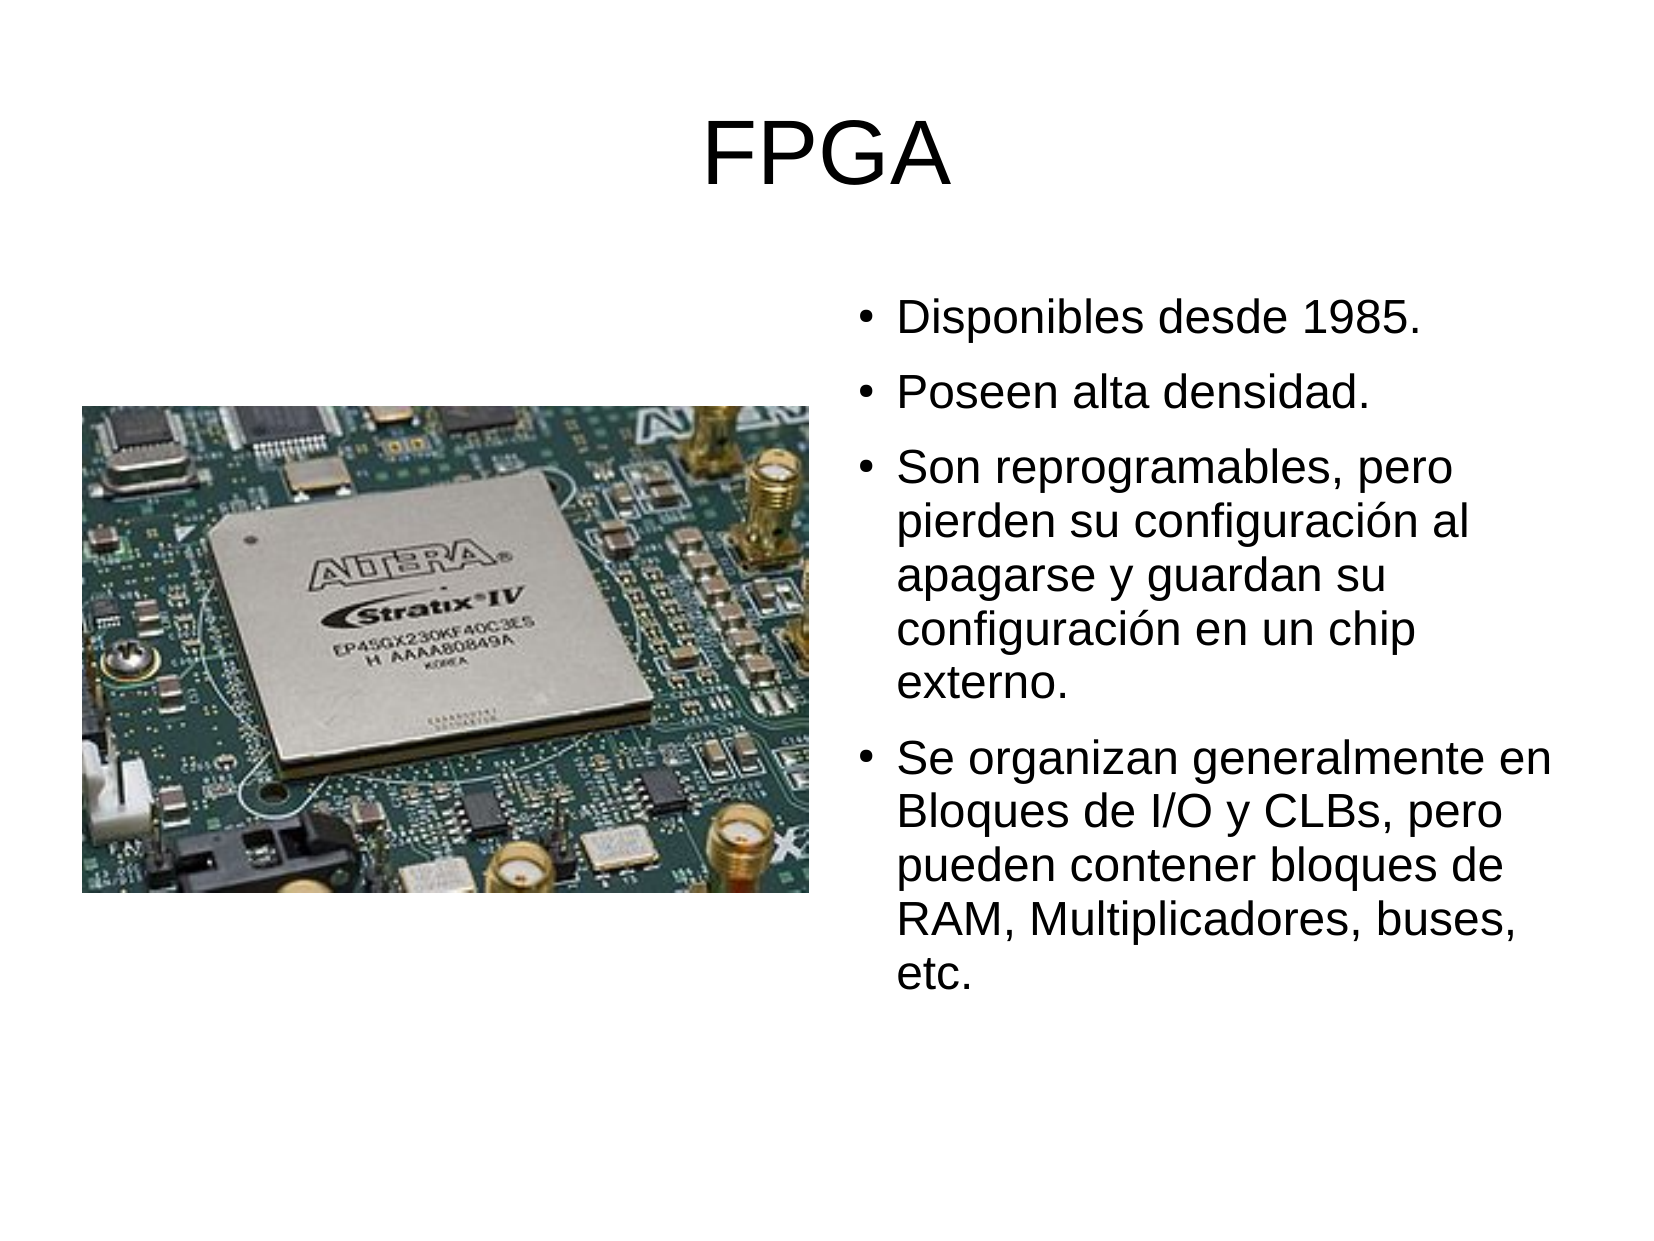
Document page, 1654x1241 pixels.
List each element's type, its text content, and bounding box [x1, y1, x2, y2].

title FPGA [82, 49, 1571, 257]
picture [82, 406, 809, 894]
list Disponibles desde 1985. Poseen alta densidad. Son reprogramables, pero pierden su configuración al apagarse y guardan su configuración en un chip externo. Se organizan generalmente en Bloques de I/O y CLBs, pero pueden contener bloques de RAM, Multiplicadores, buses, etc. [845, 290, 1572, 1010]
